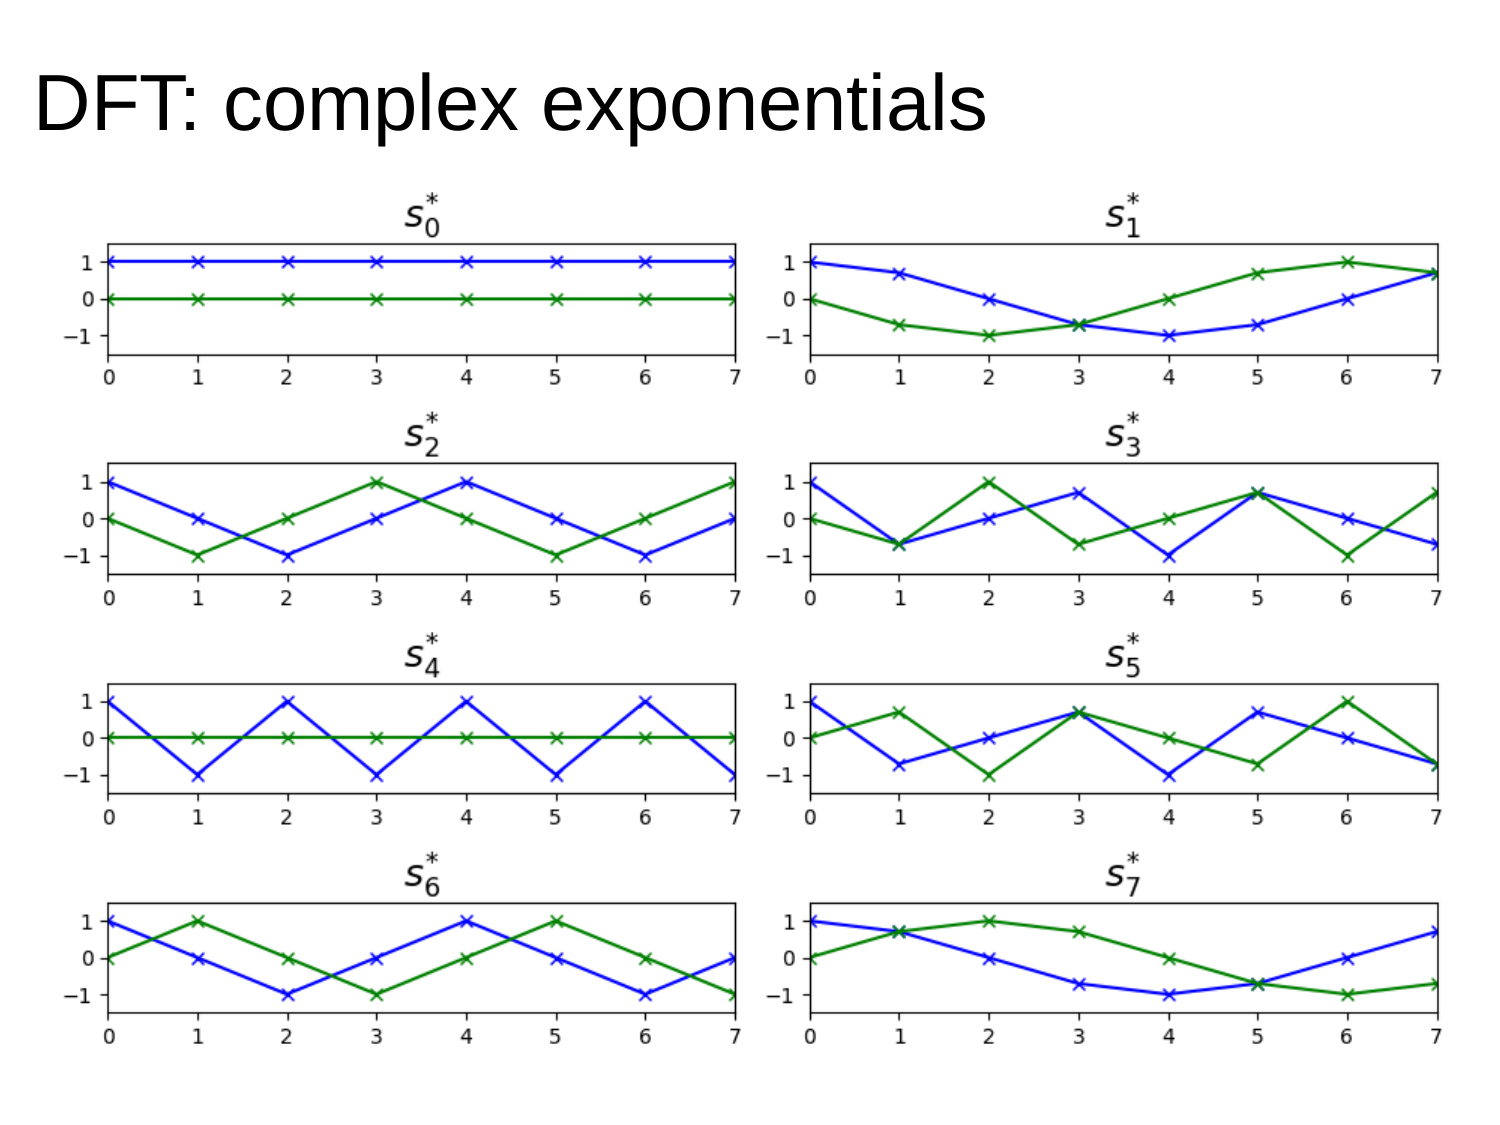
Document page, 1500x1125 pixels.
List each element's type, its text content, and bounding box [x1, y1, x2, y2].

picture [40, 170, 1466, 1071]
title DFT: complex exponentials [33, 9, 1384, 197]
